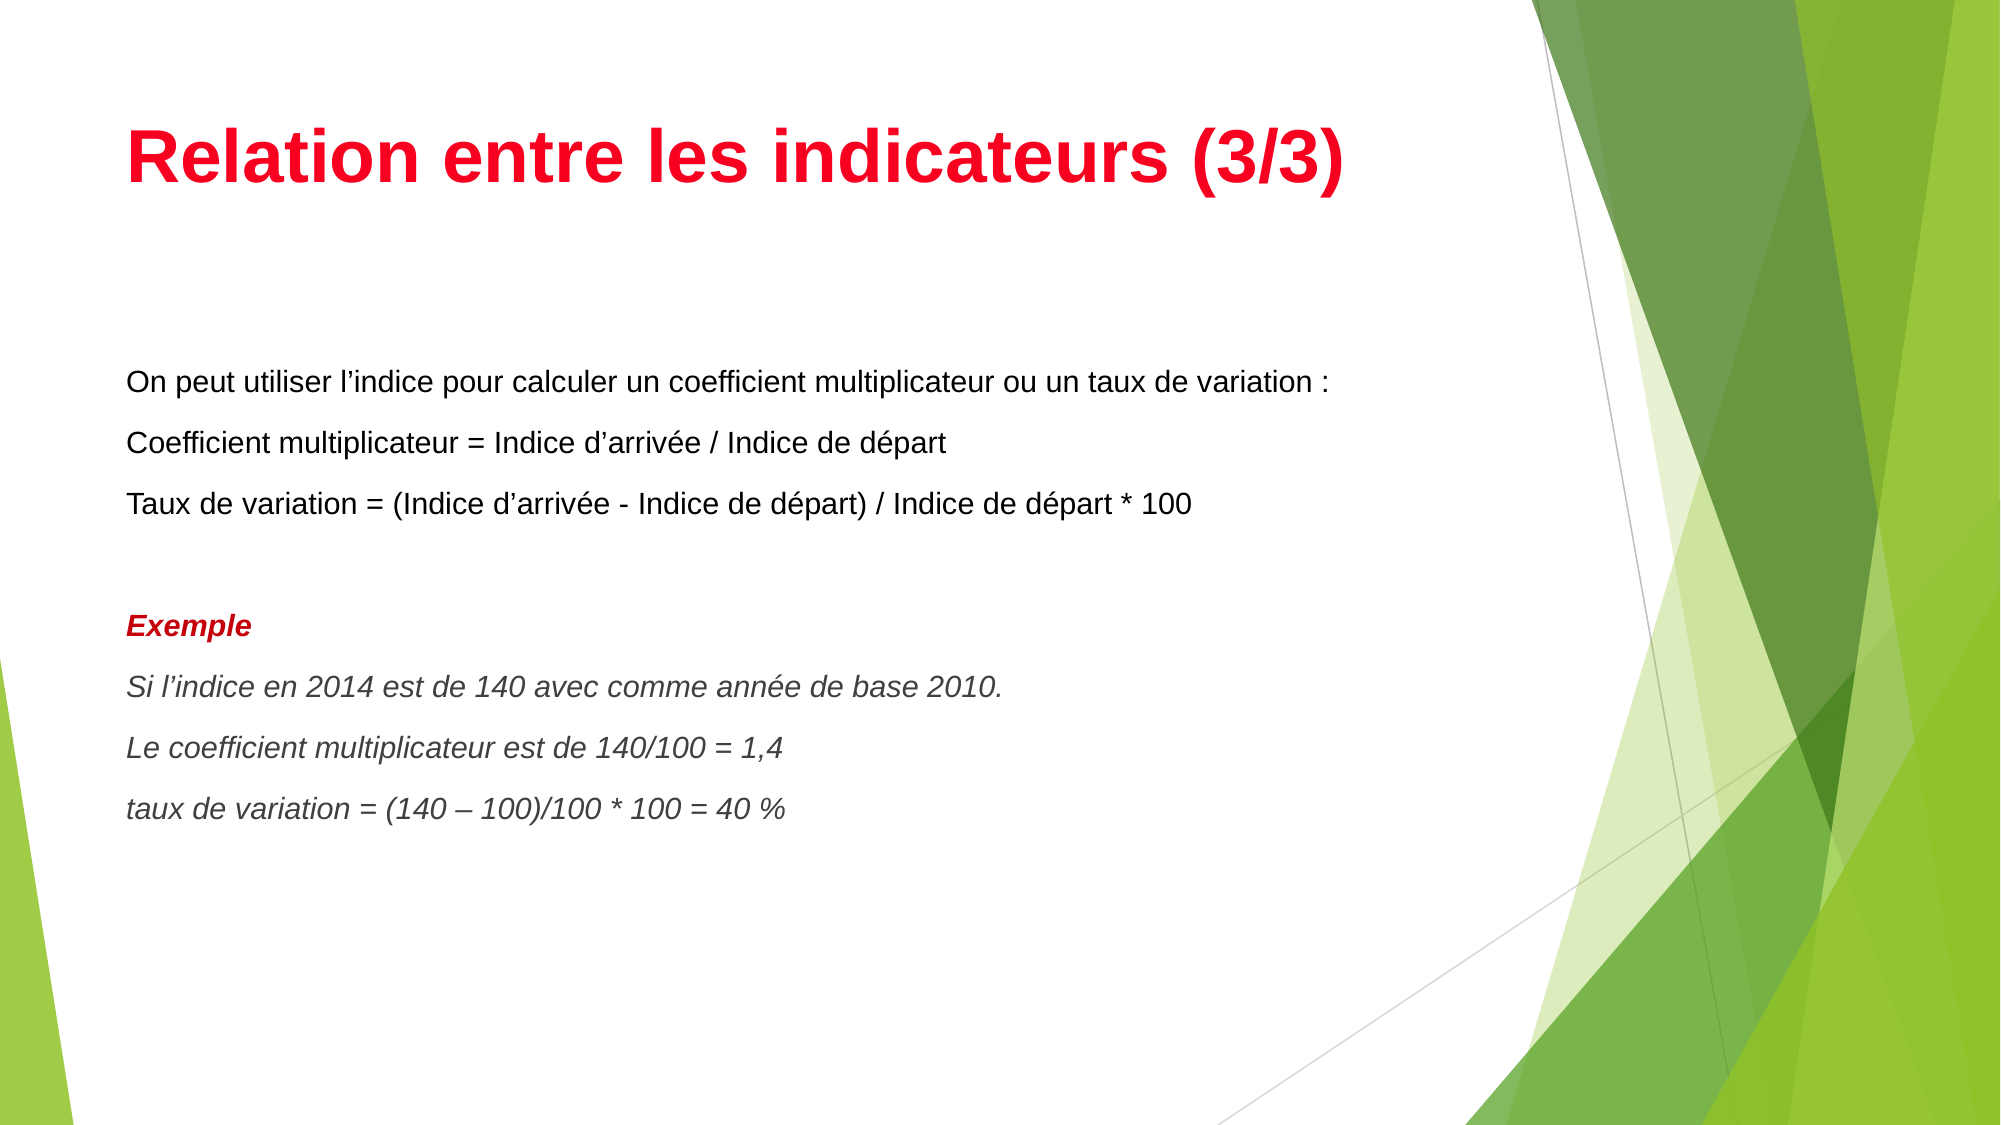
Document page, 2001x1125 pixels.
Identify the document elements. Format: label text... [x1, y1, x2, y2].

title Relation entre les indicateurs (3/3) [111, 99, 1522, 235]
list On peut utiliser l’indice pour calculer un coefficient multiplicateur ou un taux de variation : Coefficient multiplicateur = Indice d’arrivée / Indice de départ Taux de variation = (Indice d’arrivée - Indice de départ) / Indice de départ * 100 Exemple Si l’indice en 2014 est de 140 avec comme année de base 2010. Le coefficient multiplicateur est de 140/100 = 1,4 taux de variation = (140 – 100)/100 * 100 = 40 % [111, 354, 1560, 839]
